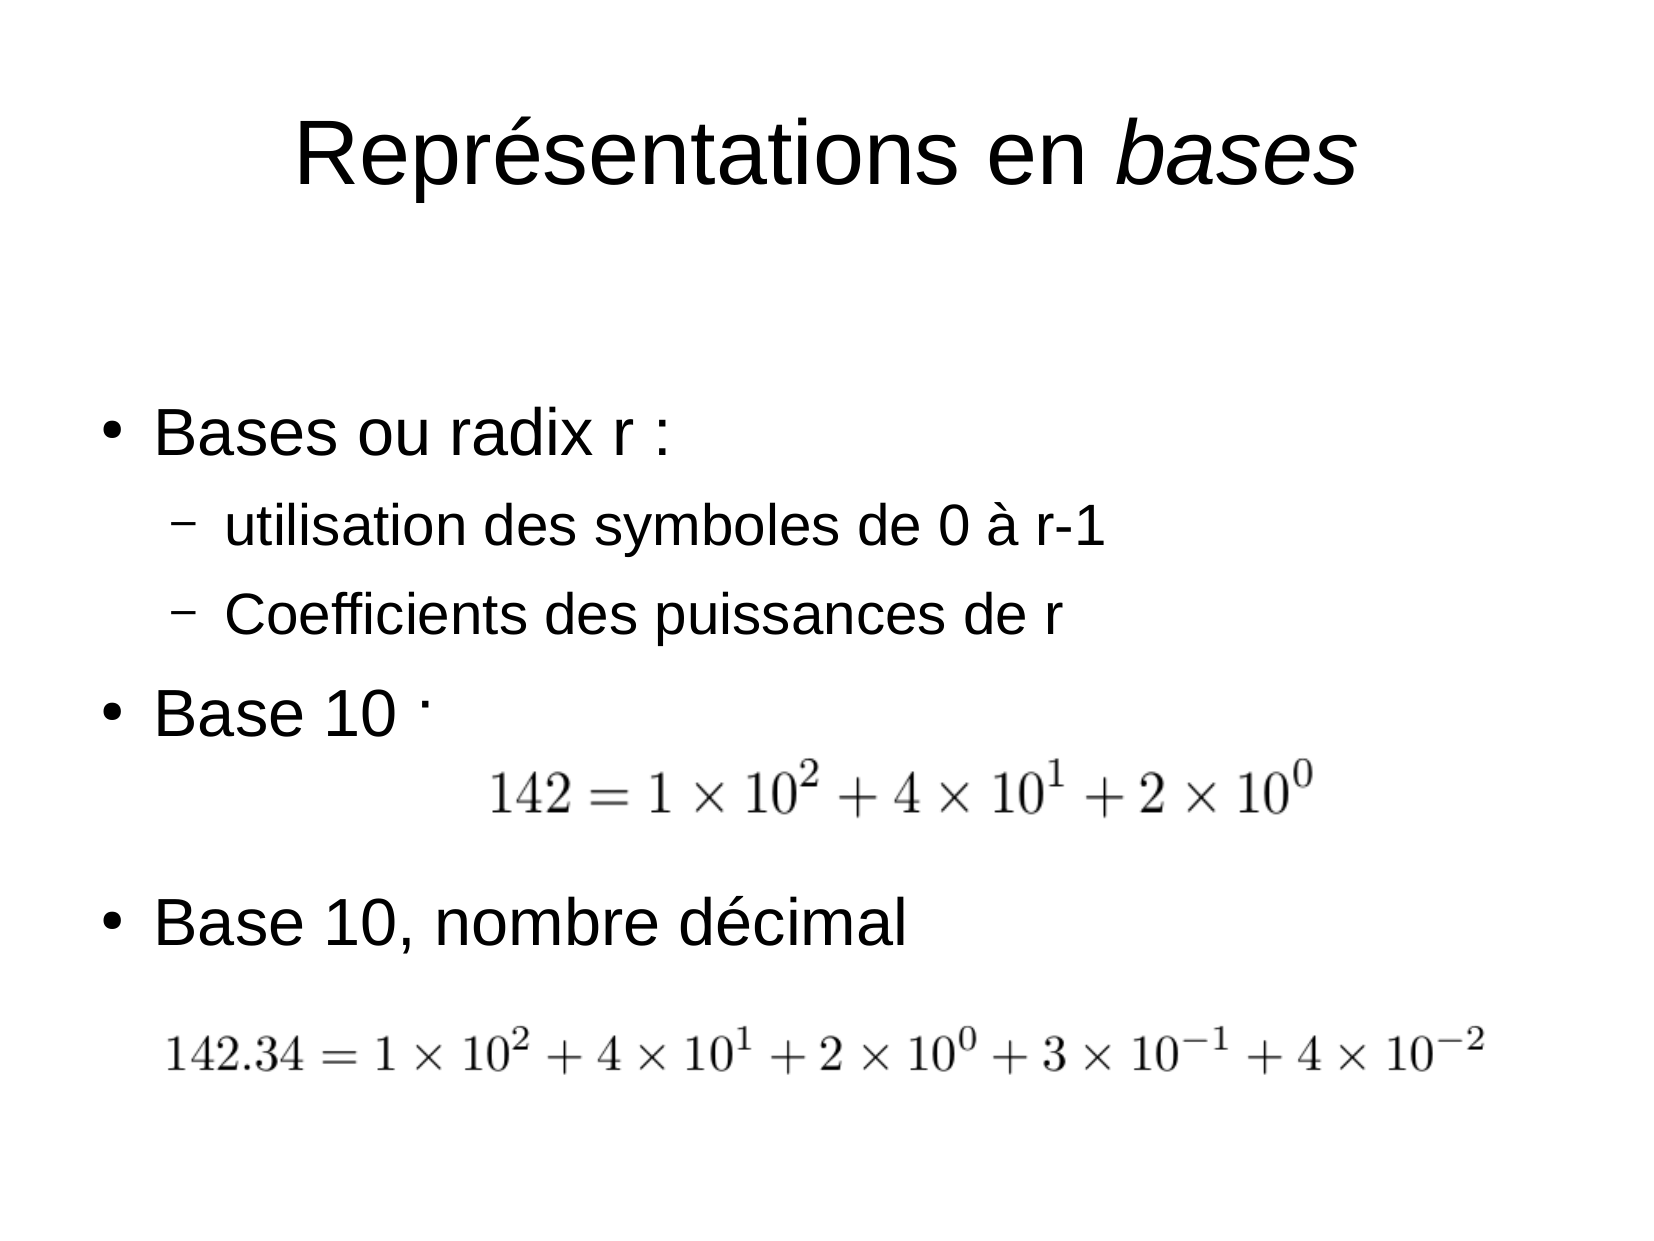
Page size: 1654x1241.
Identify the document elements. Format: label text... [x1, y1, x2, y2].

list Bases ou radix r : utilisation des symboles de 0 à r-1 Coefficients des puissances de r Base 10 : Base 10, nombre décimal [82, 290, 1538, 1010]
title Représentations en bases [82, 49, 1571, 257]
picture [398, 720, 1406, 875]
picture [120, 992, 1583, 1114]
